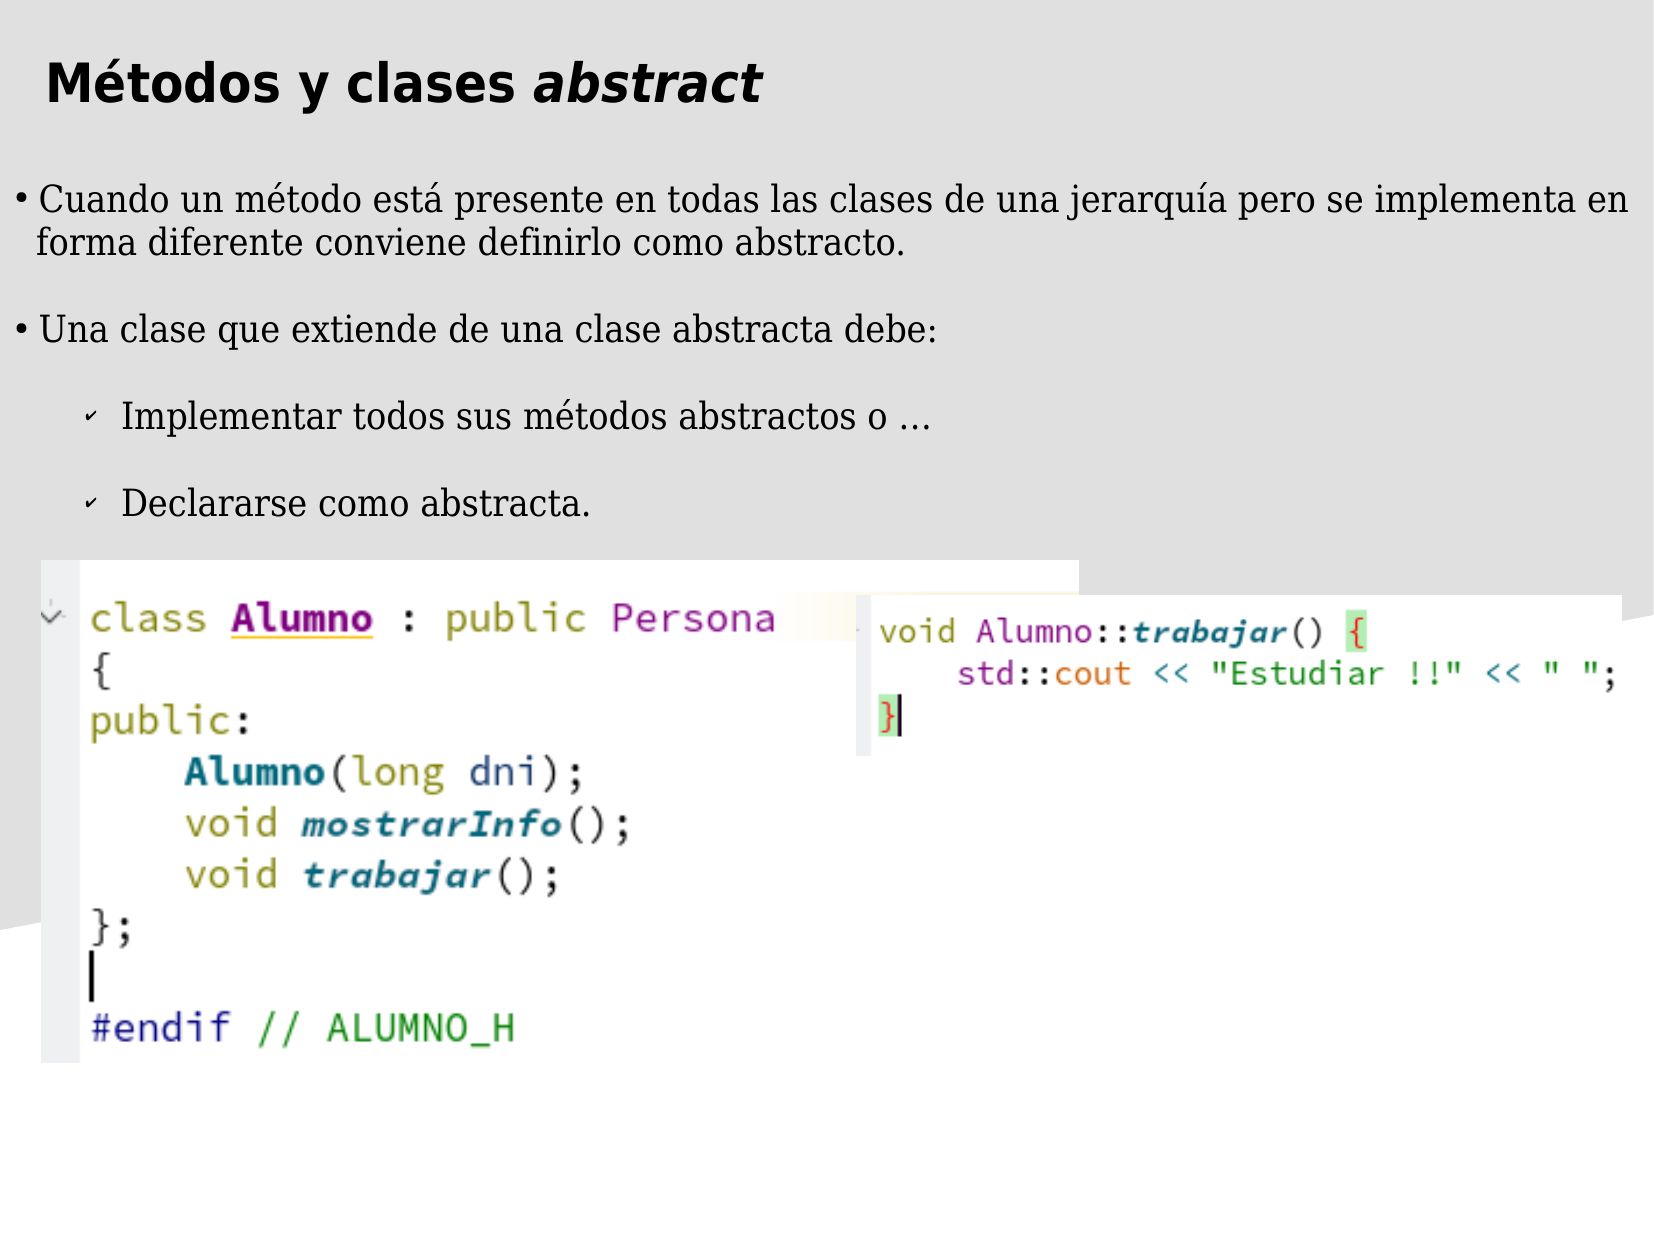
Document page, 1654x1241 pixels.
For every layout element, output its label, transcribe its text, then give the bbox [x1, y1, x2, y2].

text_box Métodos y clases abstract [30, 44, 1626, 123]
picture [41, 560, 1622, 1063]
text_box Cuando un método está presente en todas las clases de una jerarquía pero se implementa en forma diferente conviene definirlo como abstracto. Una clase que extiende de una clase abstracta debe: Implementar todos sus métodos abstractos o … Declararse como abstracta. [0, 170, 1654, 621]
